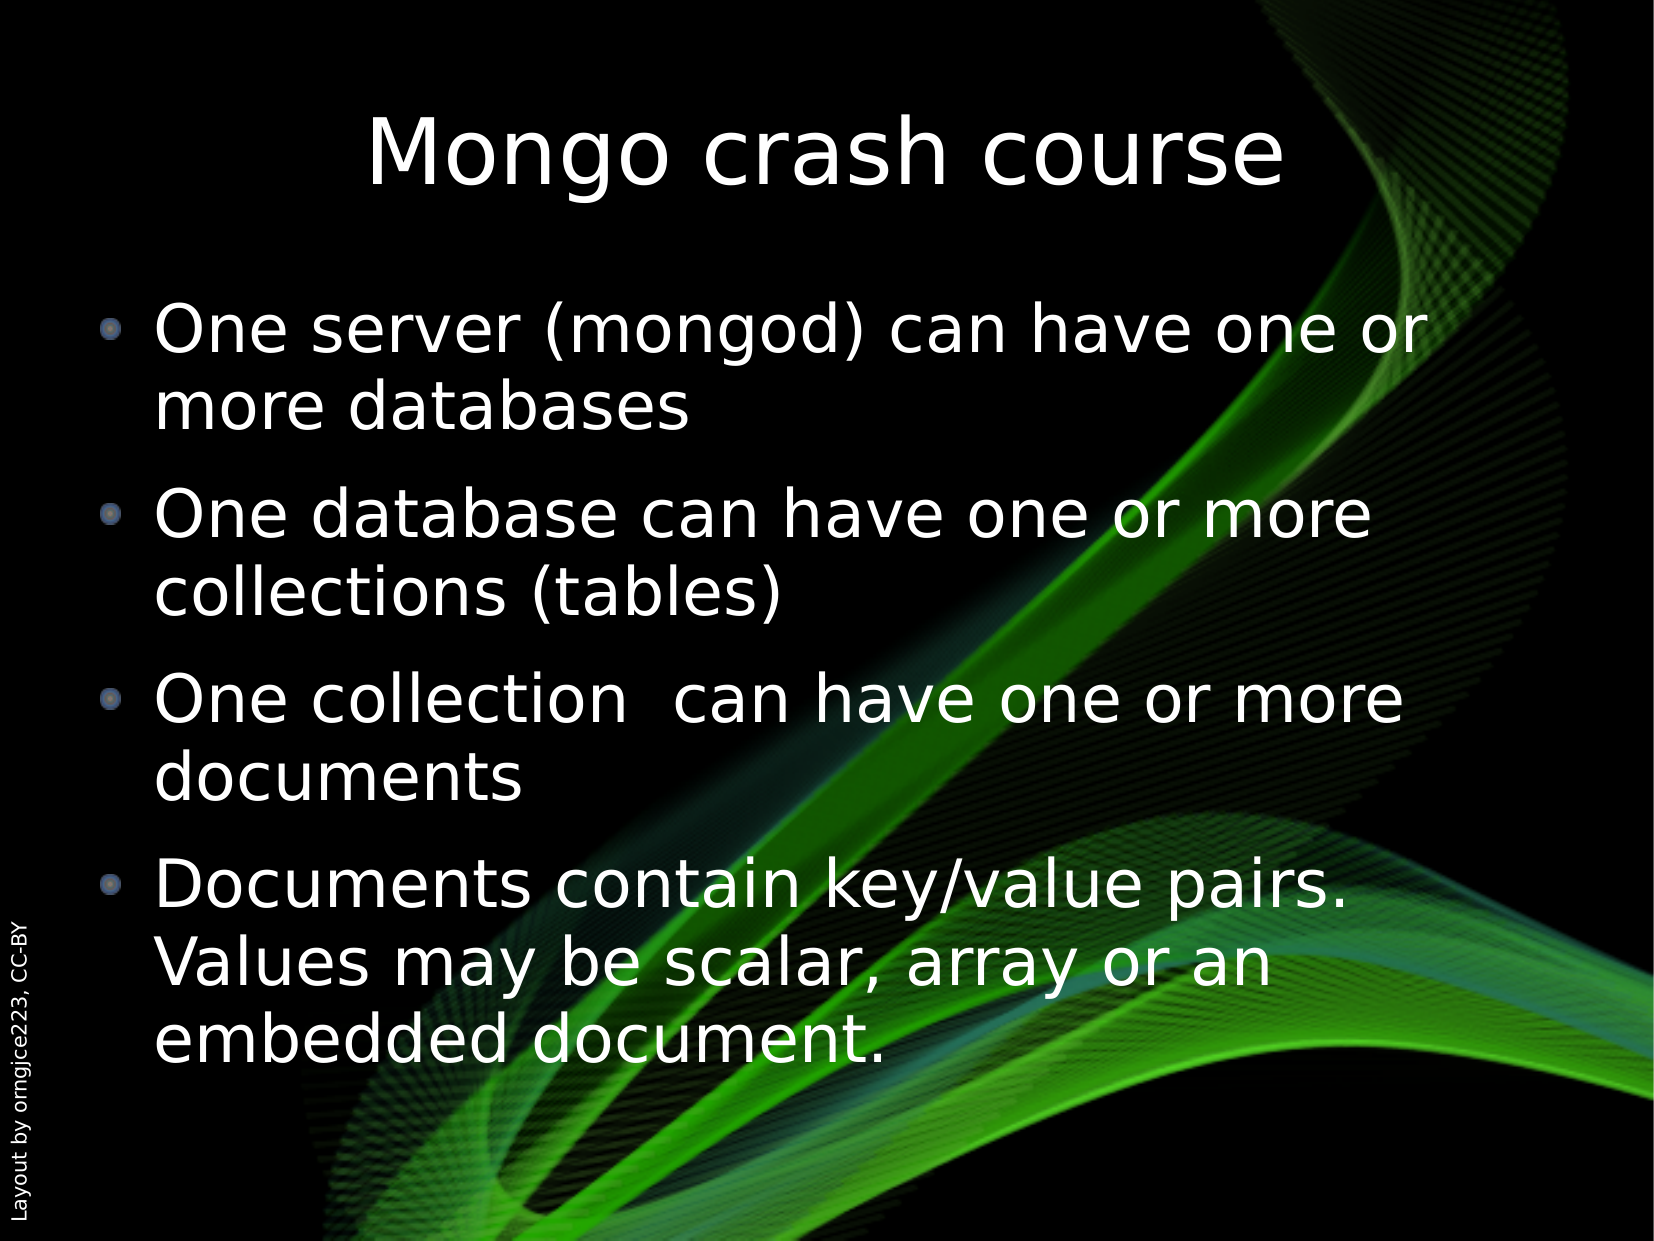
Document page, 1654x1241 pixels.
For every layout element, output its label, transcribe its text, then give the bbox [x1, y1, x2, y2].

title Mongo crash course [82, 49, 1571, 257]
list One server (mongod) can have one or more databases One database can have one or more collections (tables) One collection can have one or more documents Documents contain key/value pairs. Values may be scalar, array or an embedded document. [82, 290, 1571, 1109]
picture [0, 0, 1654, 1241]
